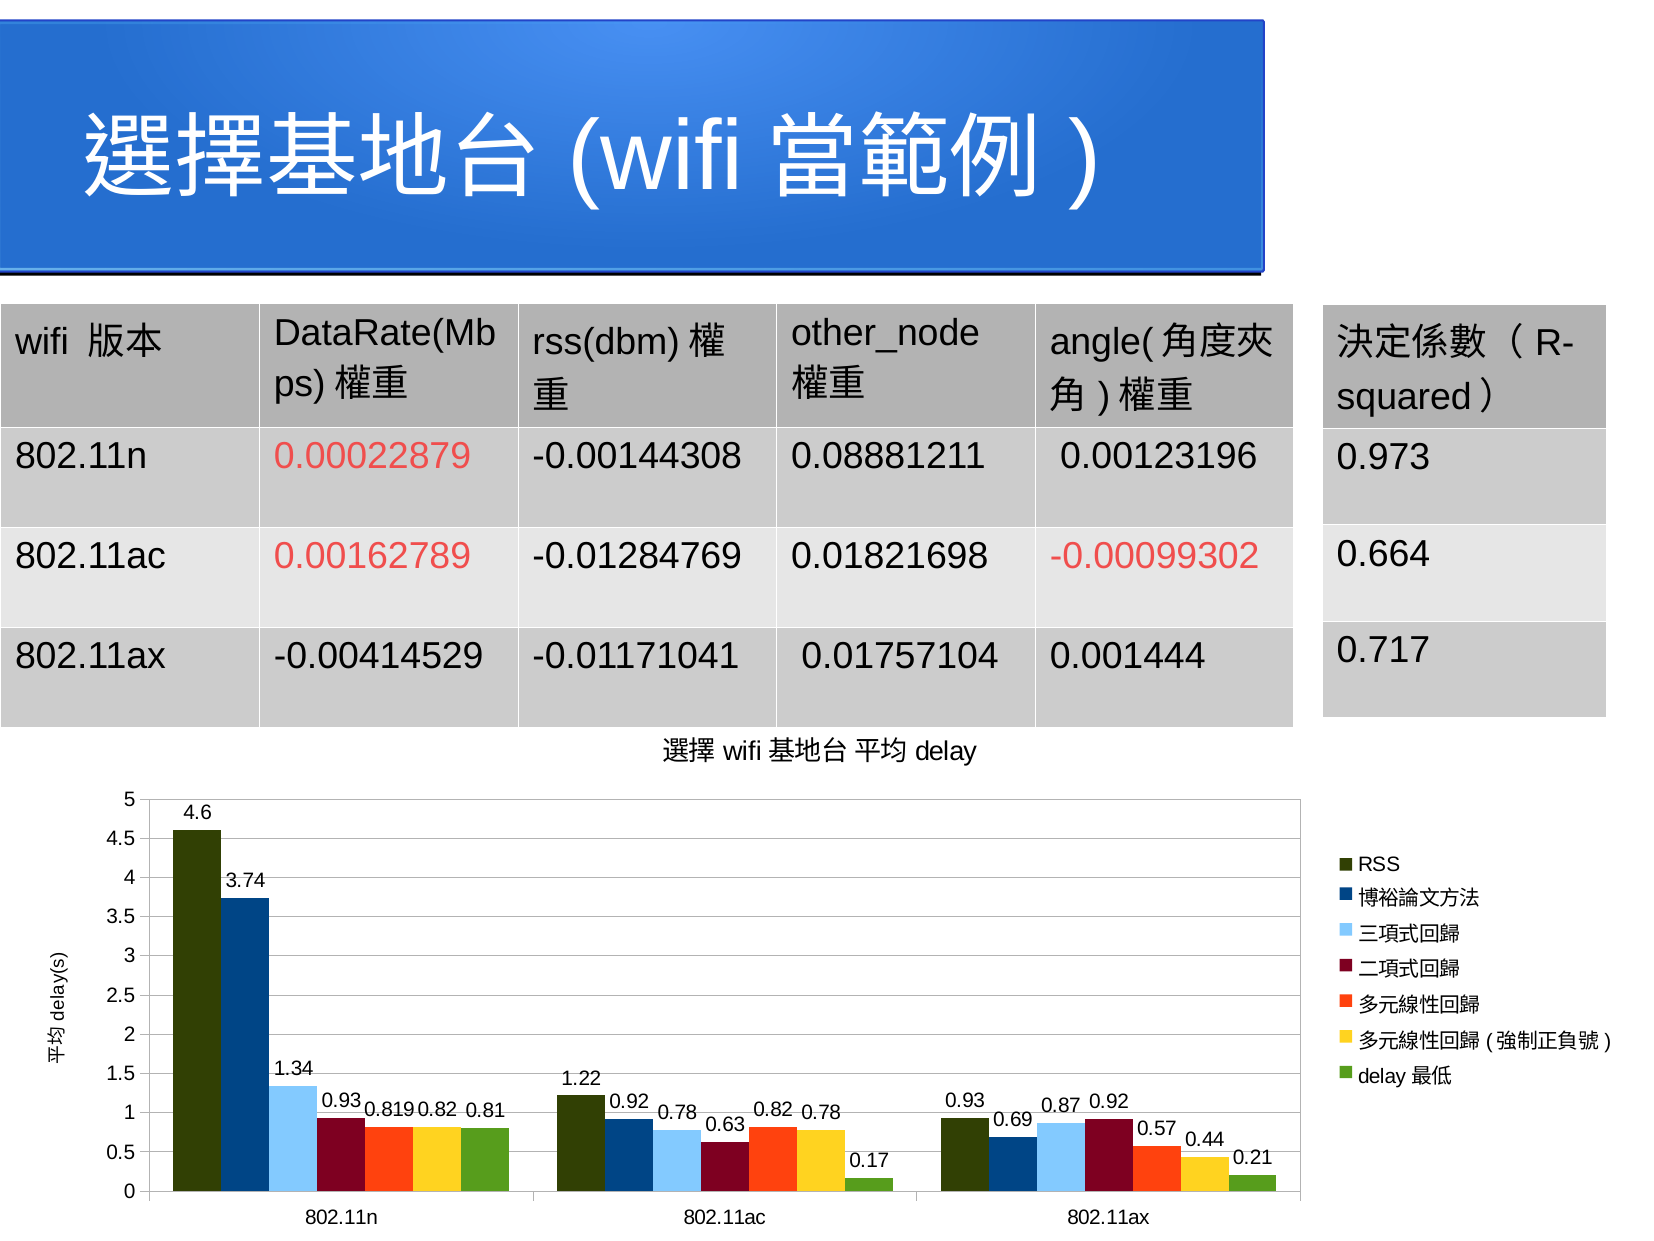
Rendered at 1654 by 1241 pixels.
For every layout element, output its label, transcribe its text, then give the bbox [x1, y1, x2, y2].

table_cell 802.11ax [1, 628, 259, 727]
table_cell -0.01171041 [519, 628, 776, 702]
table_cell 0.664 [1323, 525, 1606, 621]
table_cell 0.717 [1323, 622, 1606, 717]
table_cell 0.08881211 [777, 428, 1035, 527]
table_cell 802.11n [1, 428, 259, 527]
table_cell 0.01821698 [777, 528, 1035, 627]
table_cell 0.00162789 [260, 528, 518, 627]
chart [9, 702, 1630, 1241]
table_cell 802.11ac [1, 528, 259, 627]
table_cell -0.01284769 [519, 528, 776, 627]
table_cell -0.00414529 [260, 628, 518, 702]
table_cell -0.00099302 [1036, 528, 1293, 627]
table_cell 0.01757104 [777, 628, 1035, 702]
title 選擇基地台(wifi當範例) [82, 38, 1235, 261]
table_header 決定係數（R-squared） [1323, 305, 1606, 428]
table_cell 0.973 [1323, 429, 1606, 524]
table_header wifi 版本 [1, 304, 259, 427]
table_cell -0.00144308 [519, 428, 776, 527]
table_header rss(dbm)權重 [519, 304, 776, 427]
table_cell 0.001444 [1036, 628, 1293, 702]
table_cell 0.00123196 [1036, 428, 1293, 527]
table_cell 0.00022879 [260, 428, 518, 527]
table_header other_node權重 [777, 304, 1035, 427]
table_header DataRate(Mbps)權重 [260, 304, 518, 427]
table_header angle(角度夾角)權重 [1036, 304, 1293, 427]
